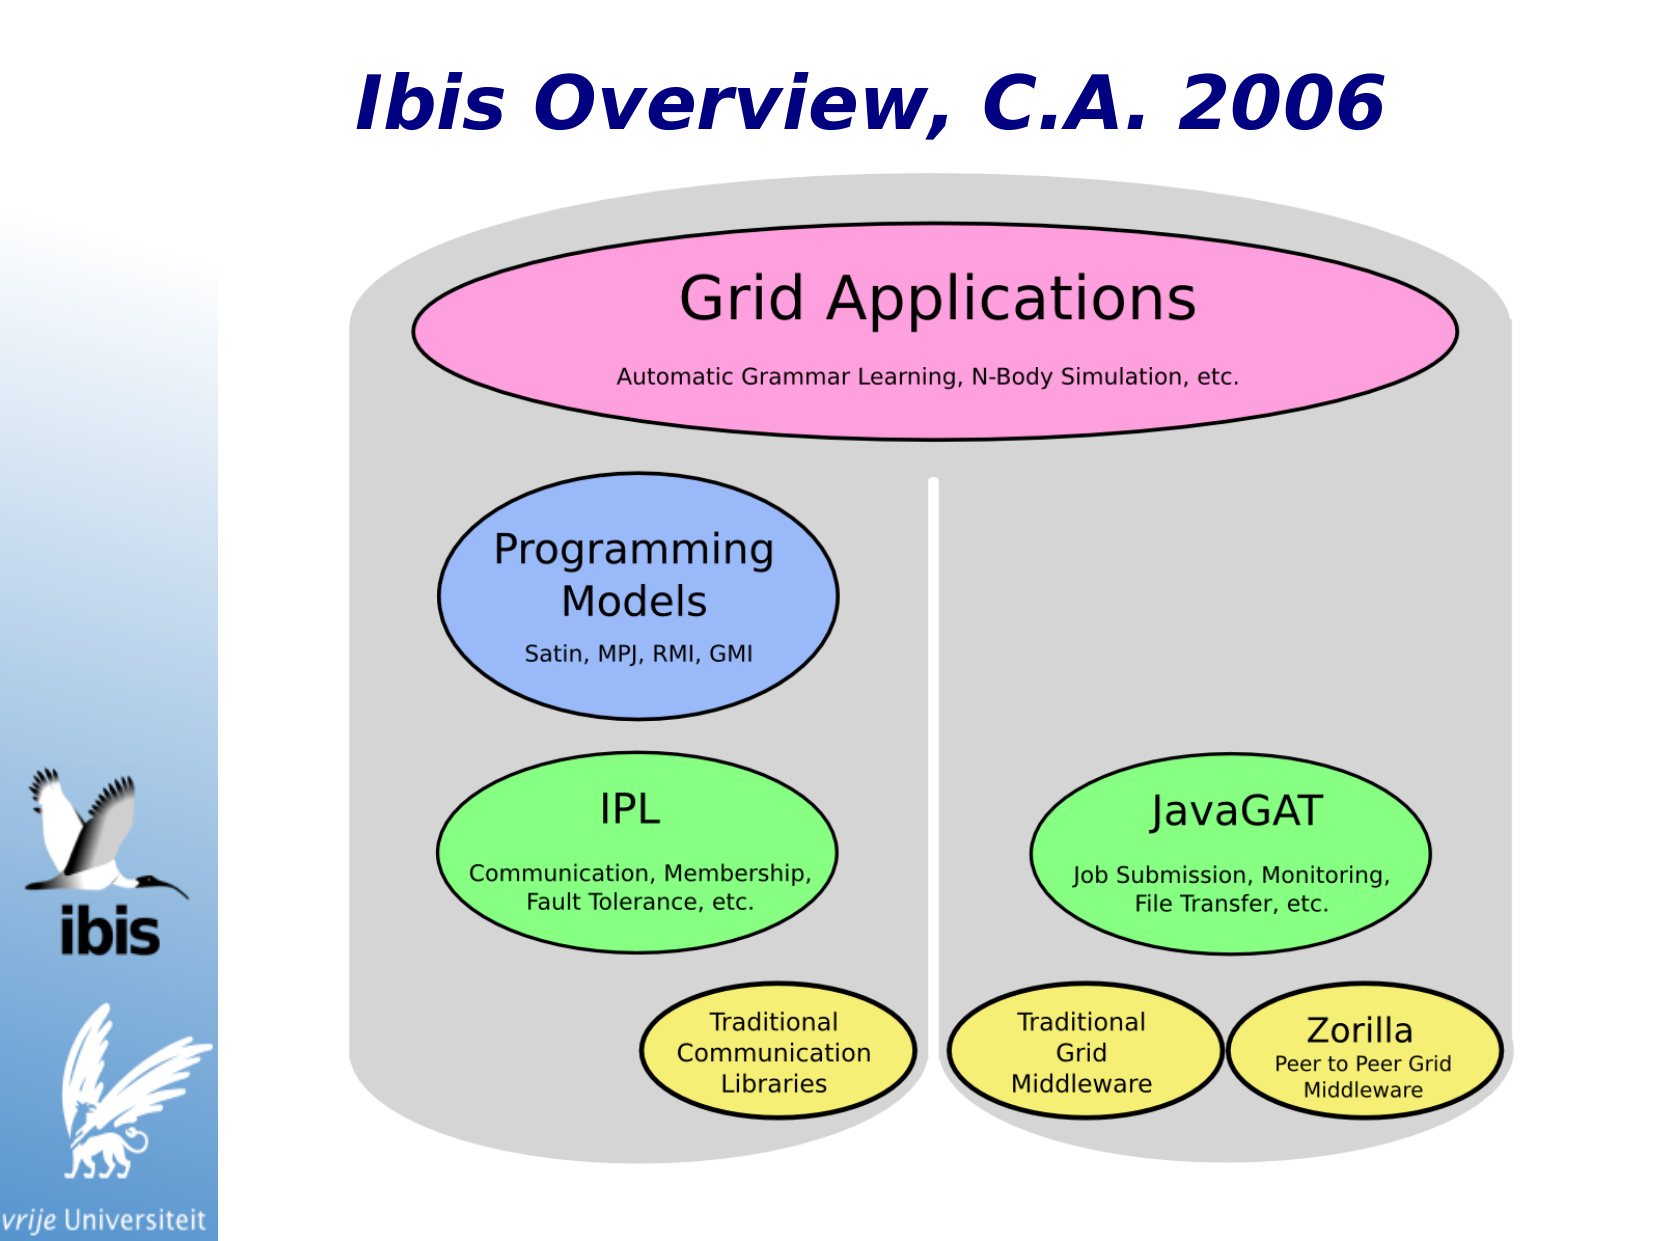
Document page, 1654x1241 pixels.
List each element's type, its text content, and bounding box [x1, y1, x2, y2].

picture [324, 147, 1537, 1186]
title Ibis Overview, C.A. 2006 [214, 0, 1530, 208]
picture [0, 0, 218, 1241]
